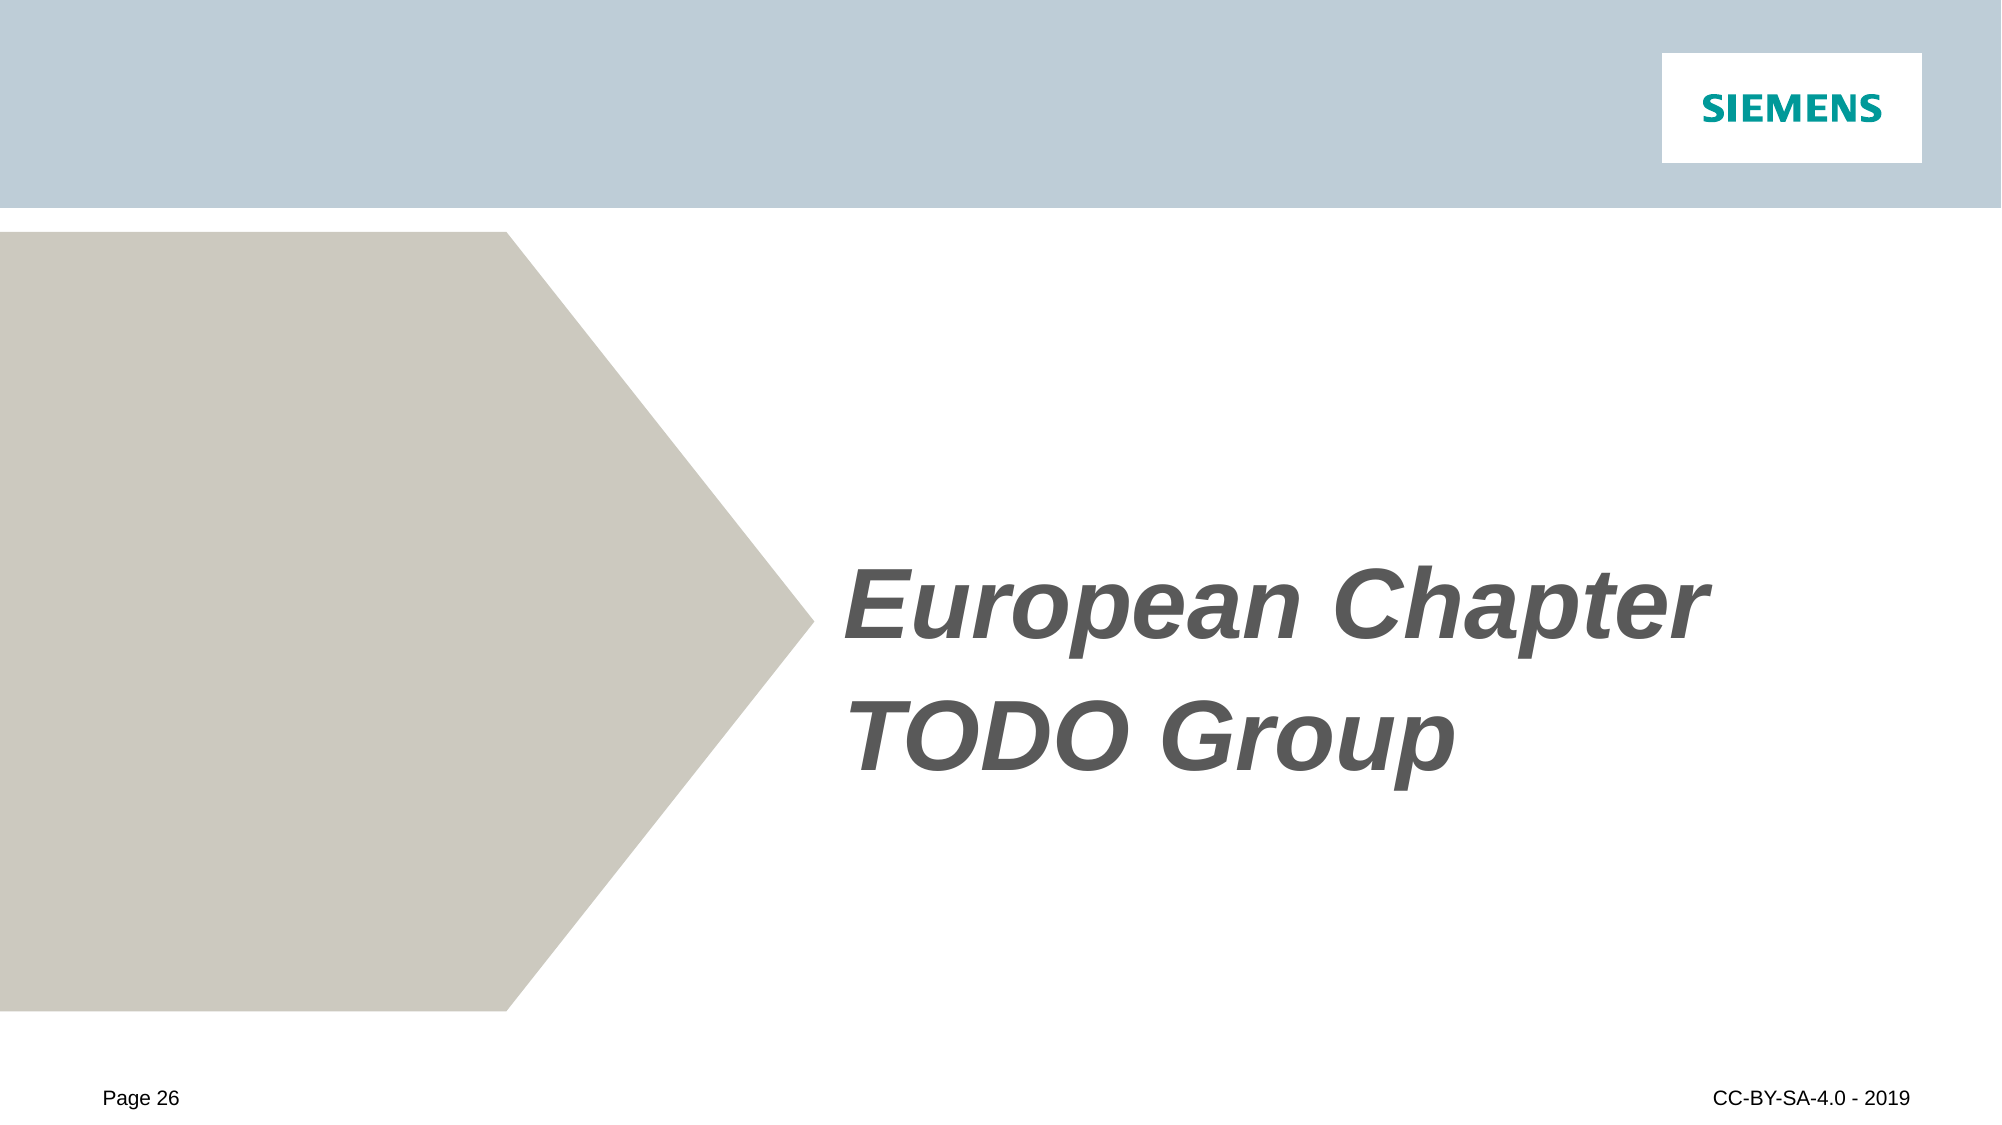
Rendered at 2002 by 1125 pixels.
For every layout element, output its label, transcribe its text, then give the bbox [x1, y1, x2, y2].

text_box [0, 231, 815, 1012]
text_box European Chapter TODO Group [843, 526, 2001, 983]
